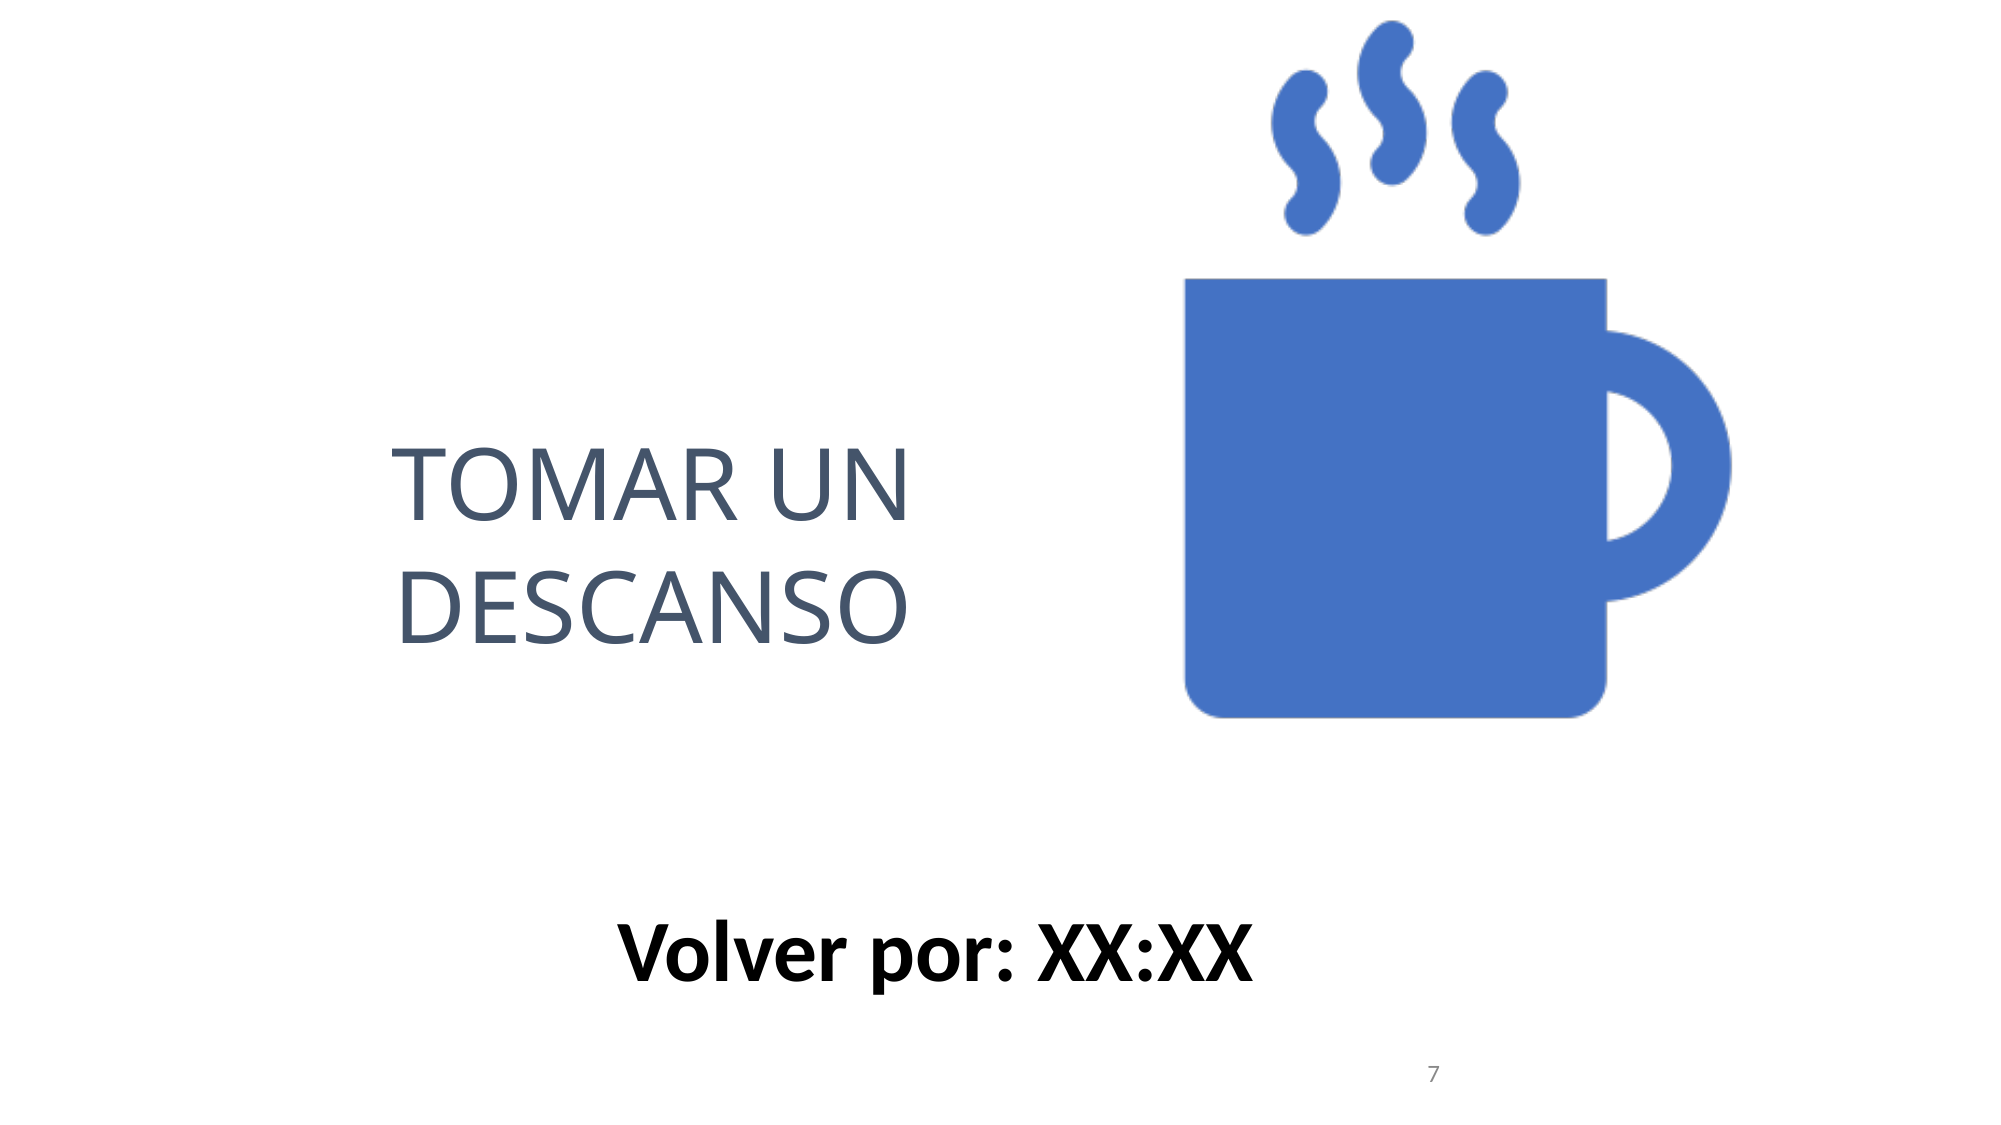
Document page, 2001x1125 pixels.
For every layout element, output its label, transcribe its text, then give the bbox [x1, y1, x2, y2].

text_box 7 [1412, 1042, 1863, 1103]
text_box Volver por: XX:XX [609, 886, 1285, 991]
title TOMAR UN DESCANSO [353, 415, 954, 709]
picture [1046, 0, 1872, 783]
